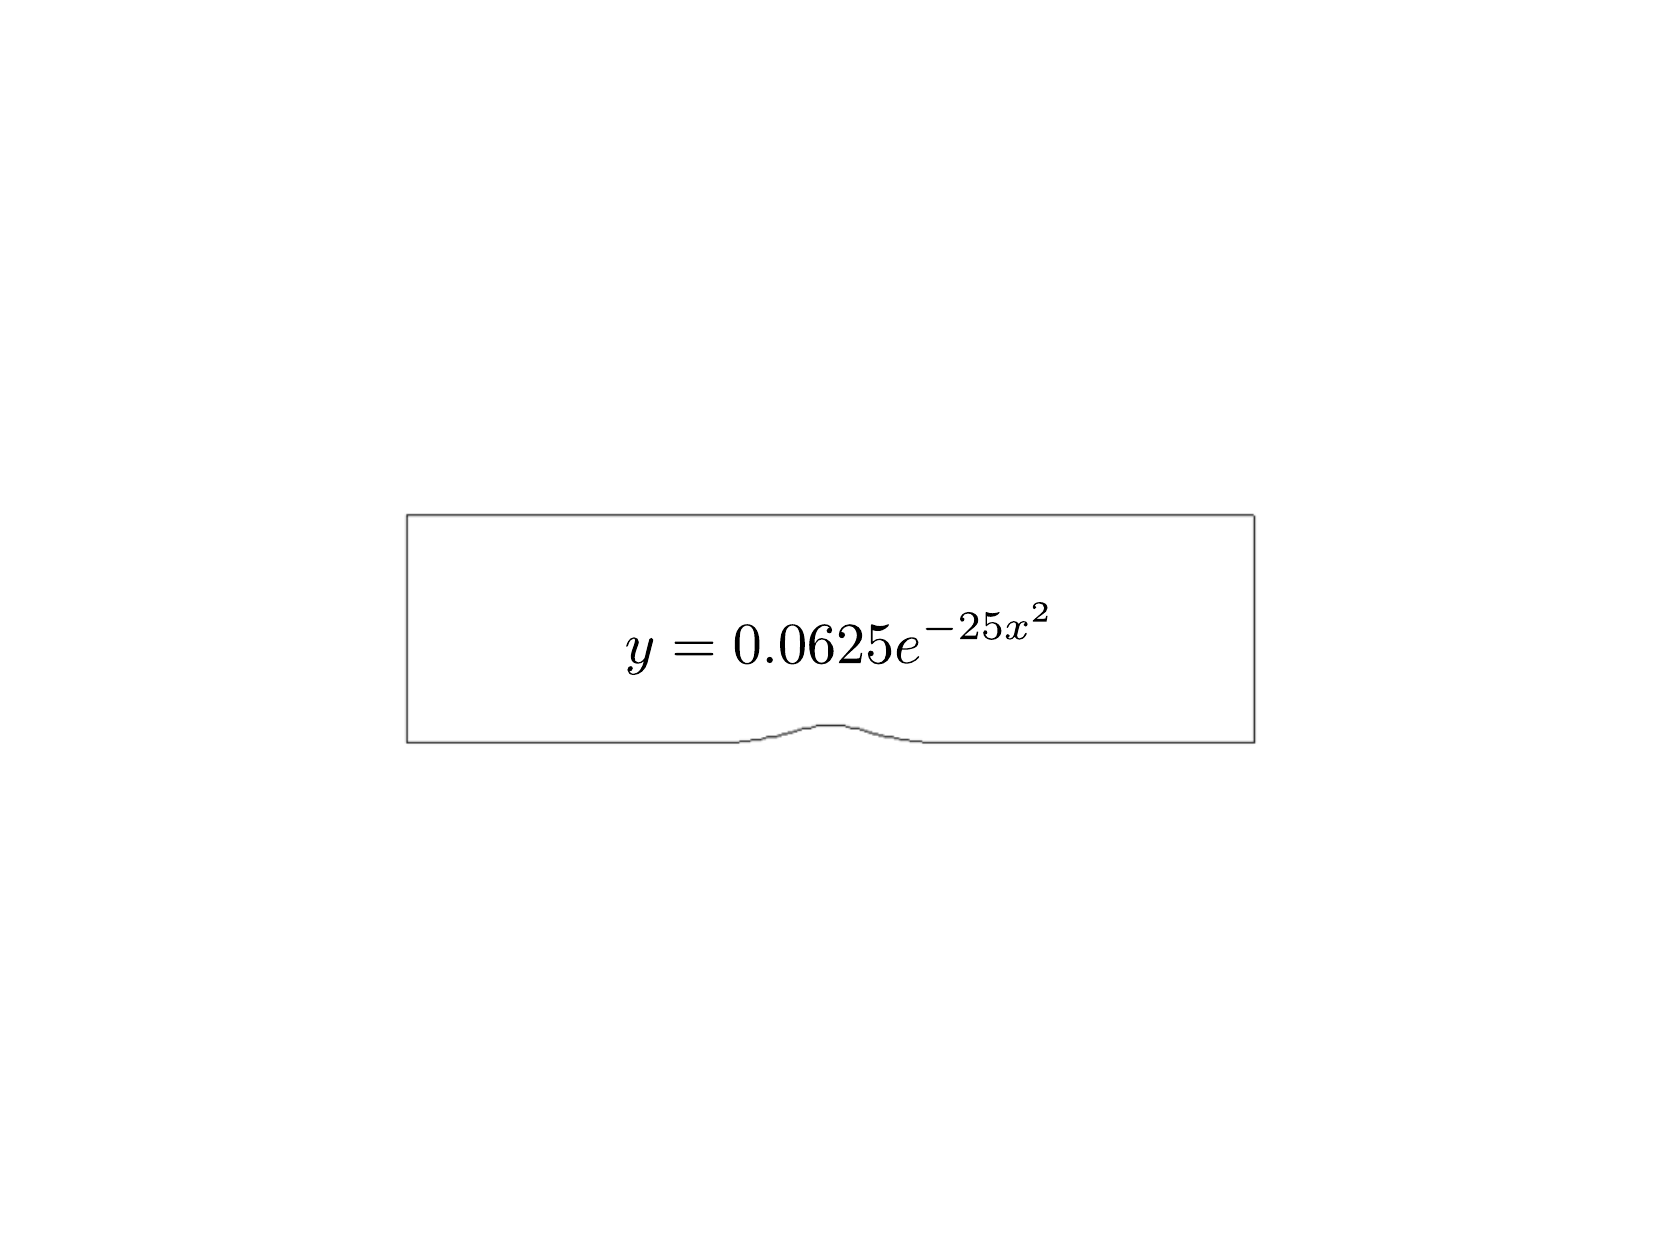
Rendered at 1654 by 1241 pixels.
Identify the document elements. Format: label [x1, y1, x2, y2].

picture [391, 486, 1268, 758]
text_box [624, 602, 1051, 676]
